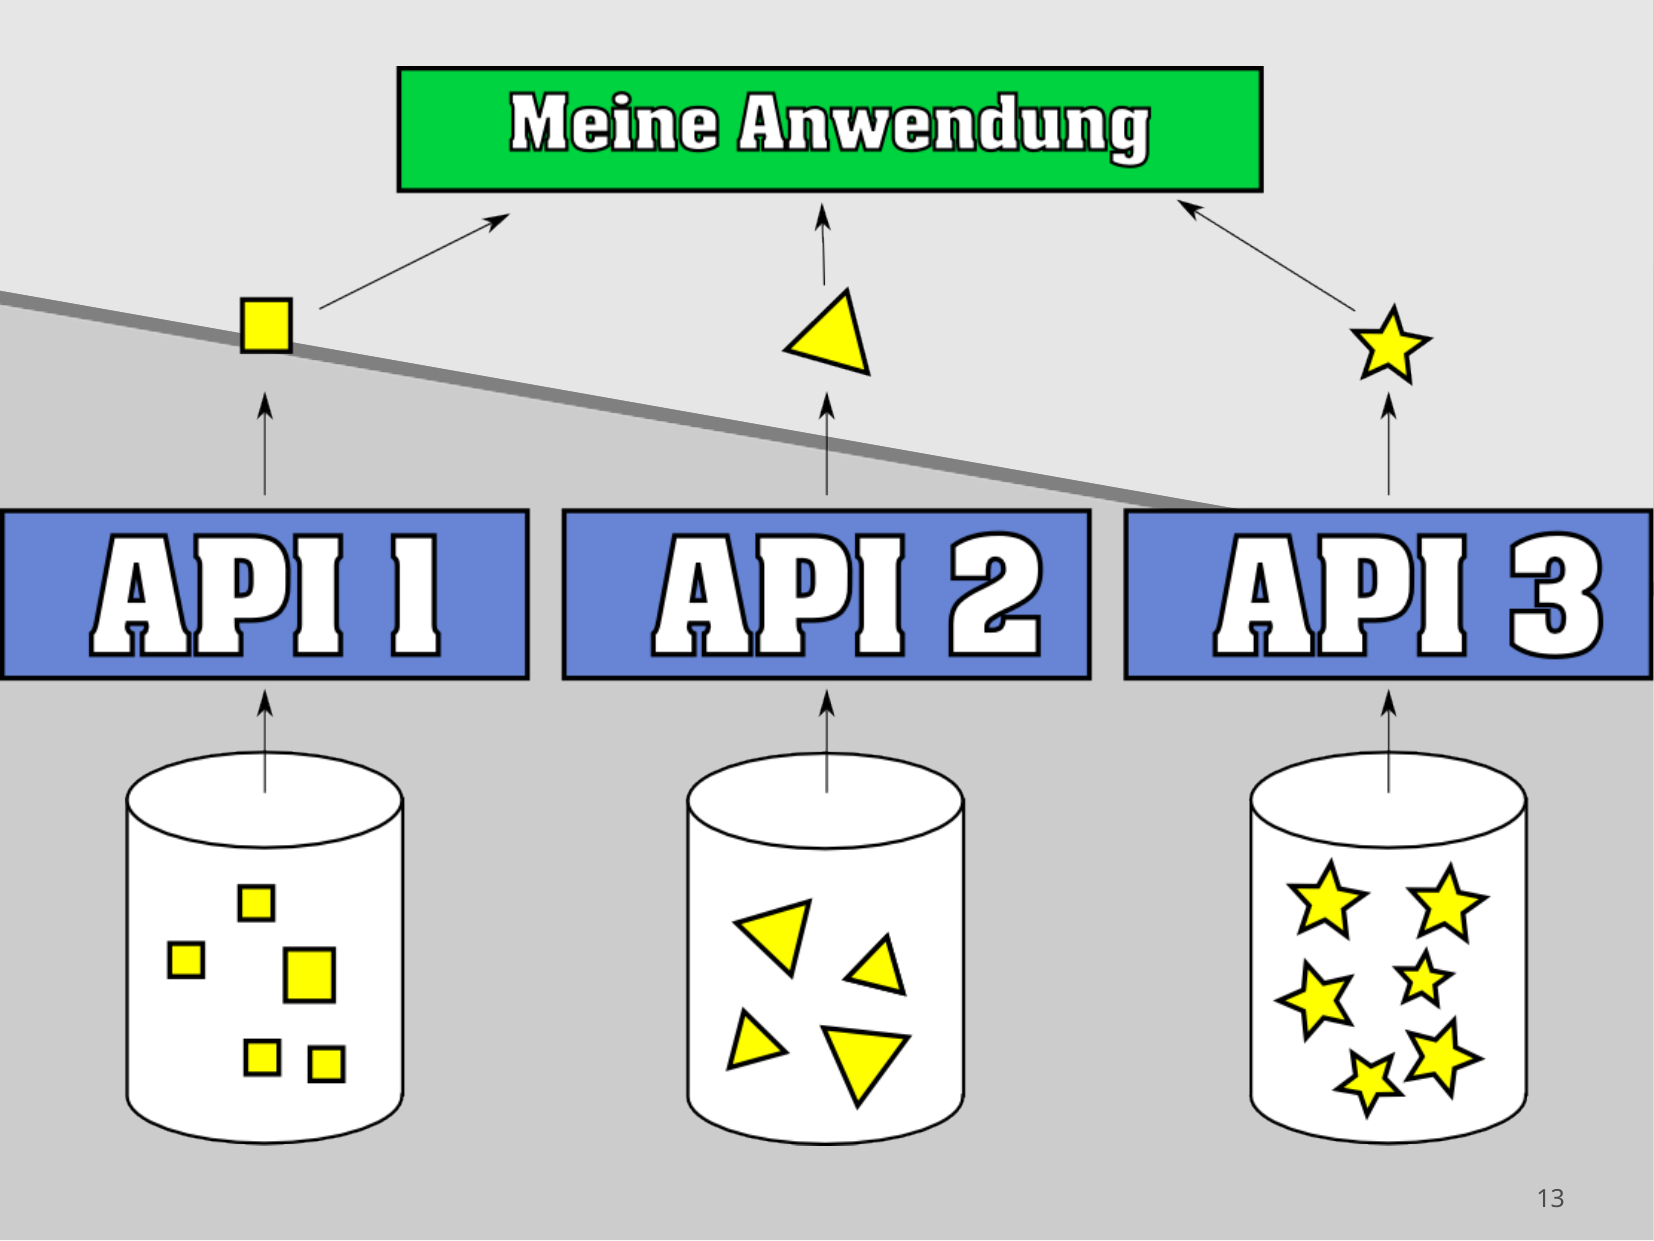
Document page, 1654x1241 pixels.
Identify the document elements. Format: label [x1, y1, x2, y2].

picture [0, 66, 1654, 1146]
